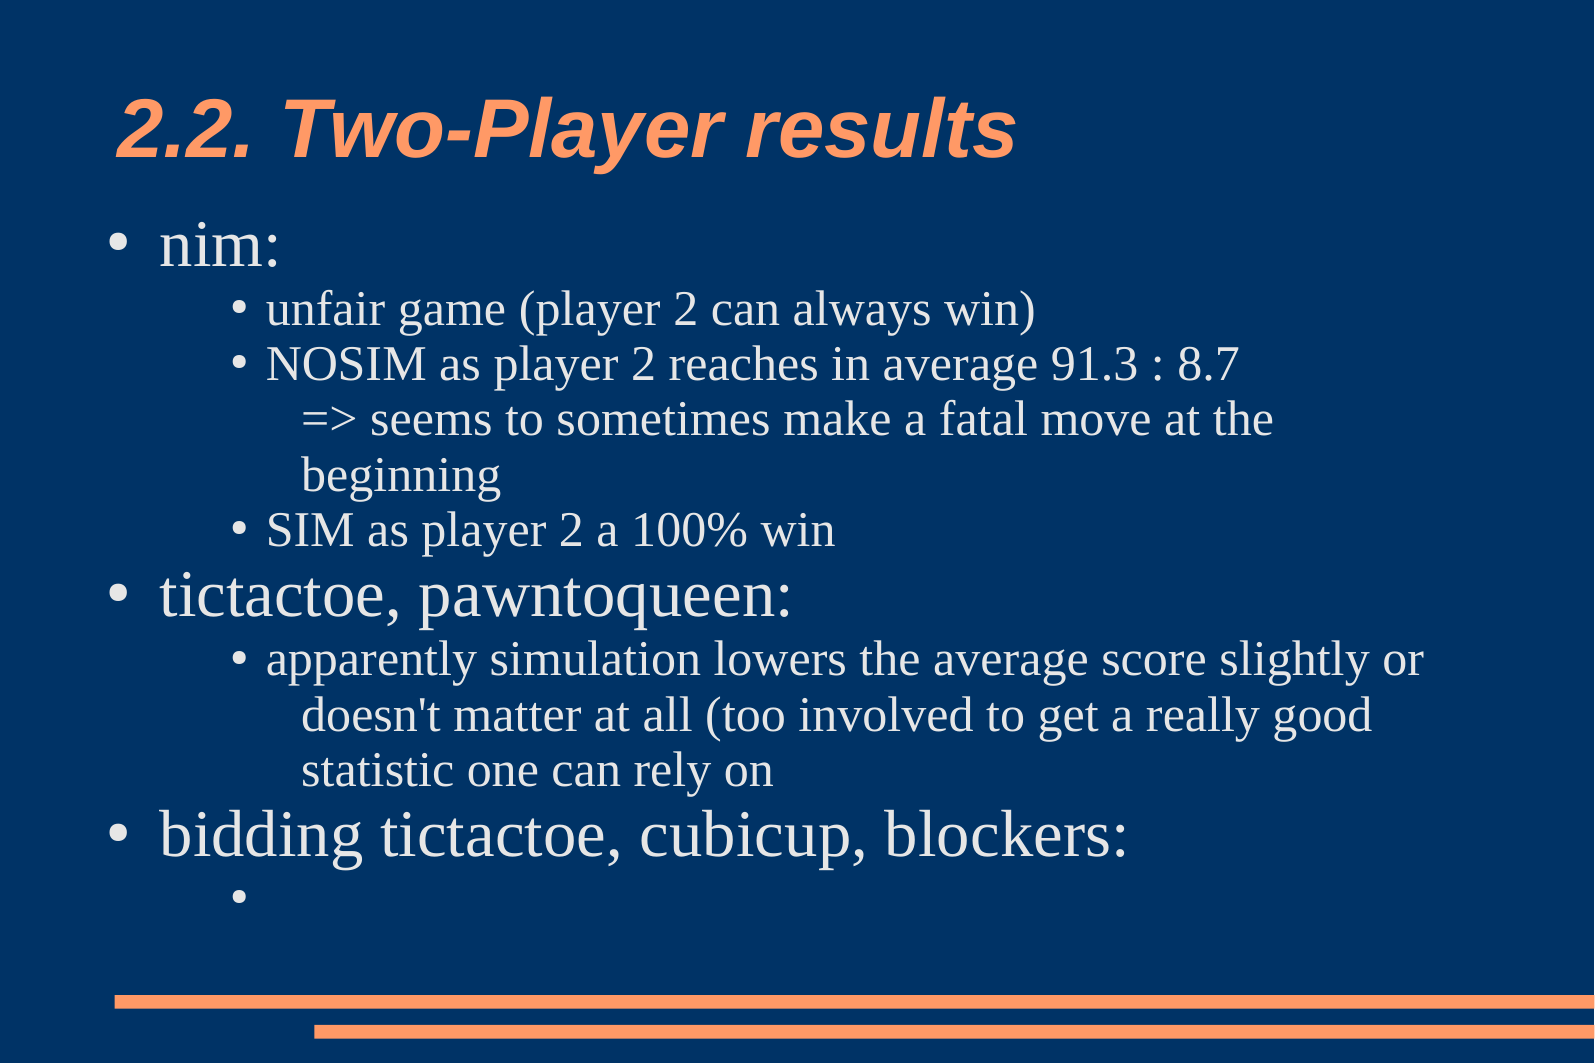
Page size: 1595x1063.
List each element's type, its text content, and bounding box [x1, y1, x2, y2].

title 2.2. Two-Player results [117, 39, 1479, 218]
list nim: unfair game (player 2 can always win) NOSIM as player 2 reaches in average 91.3 : 8.7 => seems to sometimes make a fatal move at the beginning SIM as player 2 a 100% win tictactoe, pawntoqueen: apparently simulation lowers the average score slightly or doesn't matter at all (too involved to get a really good statistic one can rely on bidding tictactoe, cubicup, blockers: [88, 206, 1477, 927]
